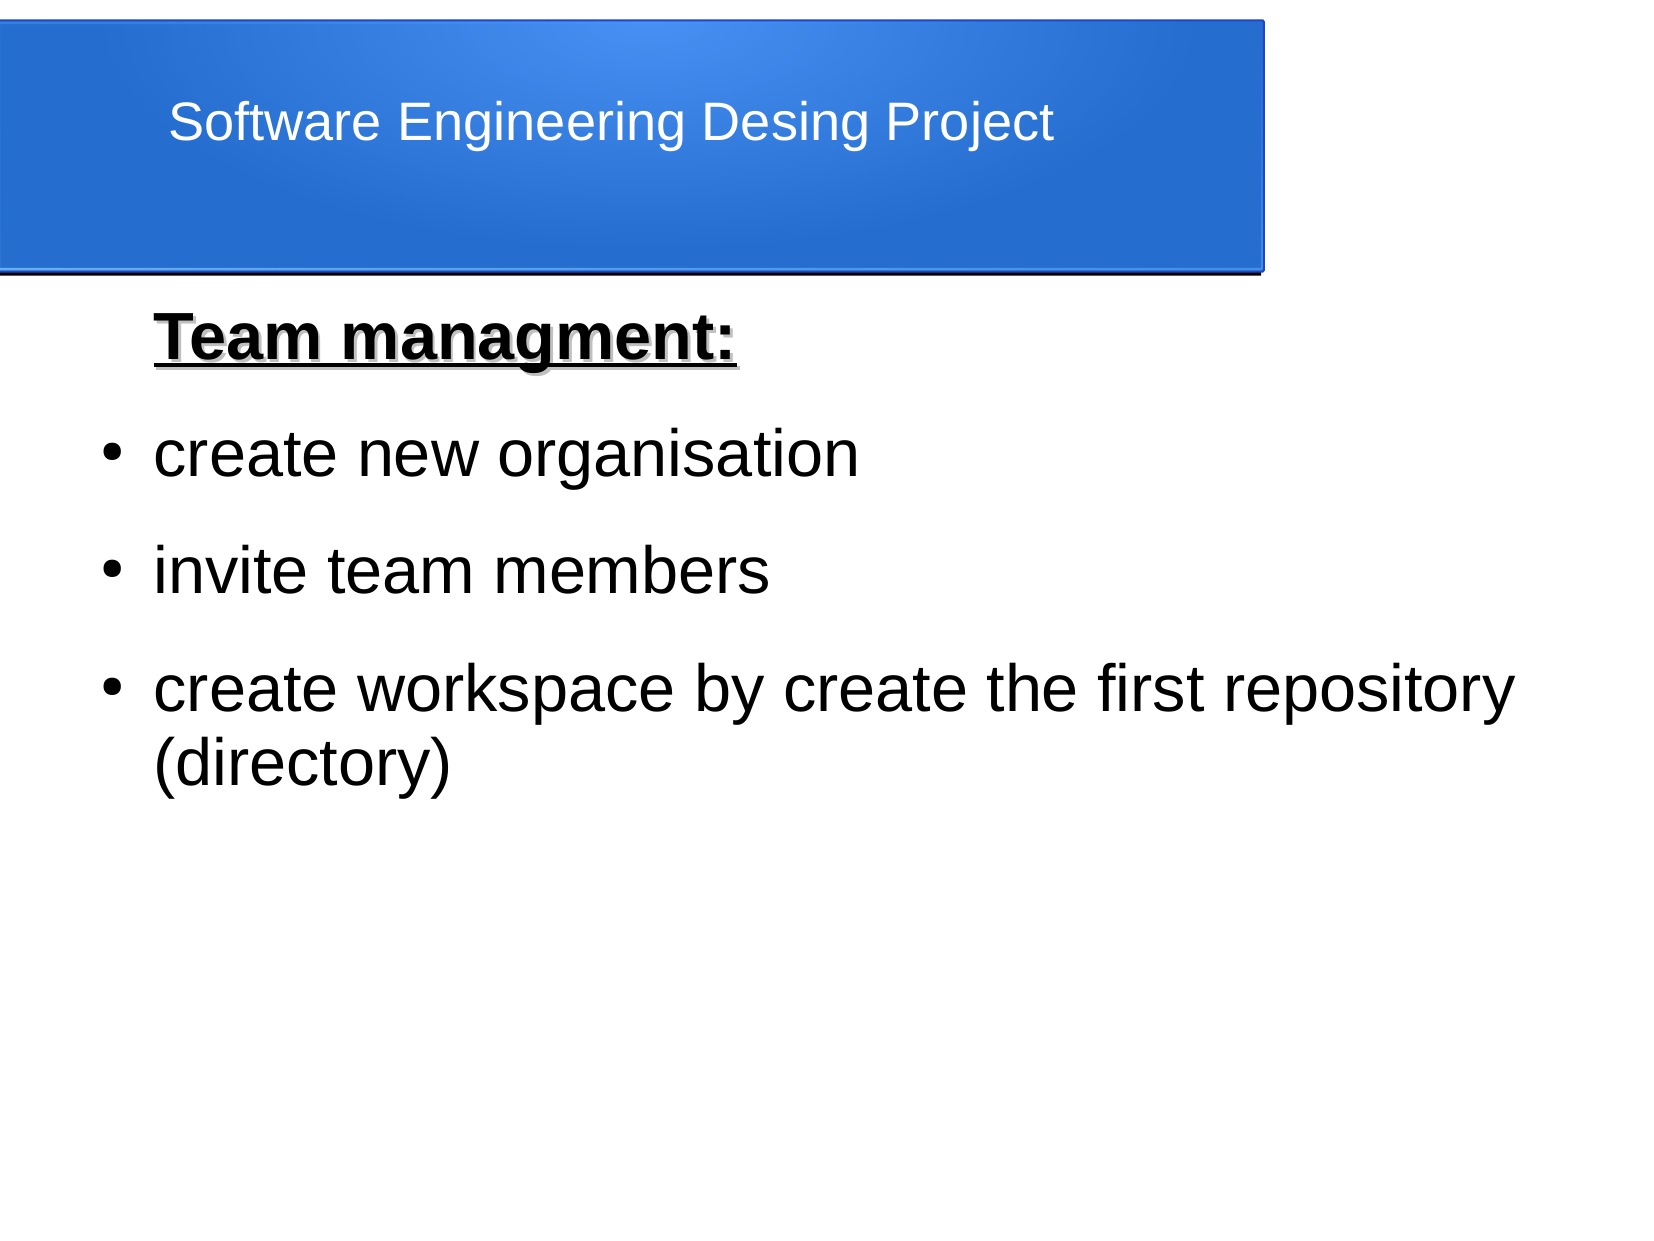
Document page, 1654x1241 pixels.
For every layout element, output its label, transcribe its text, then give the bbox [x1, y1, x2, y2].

list Team managment: create new organisation invite team members create workspace by create the first repository (directory) [82, 299, 1571, 1019]
text_box Software Engineering Desing Project [153, 83, 1134, 201]
